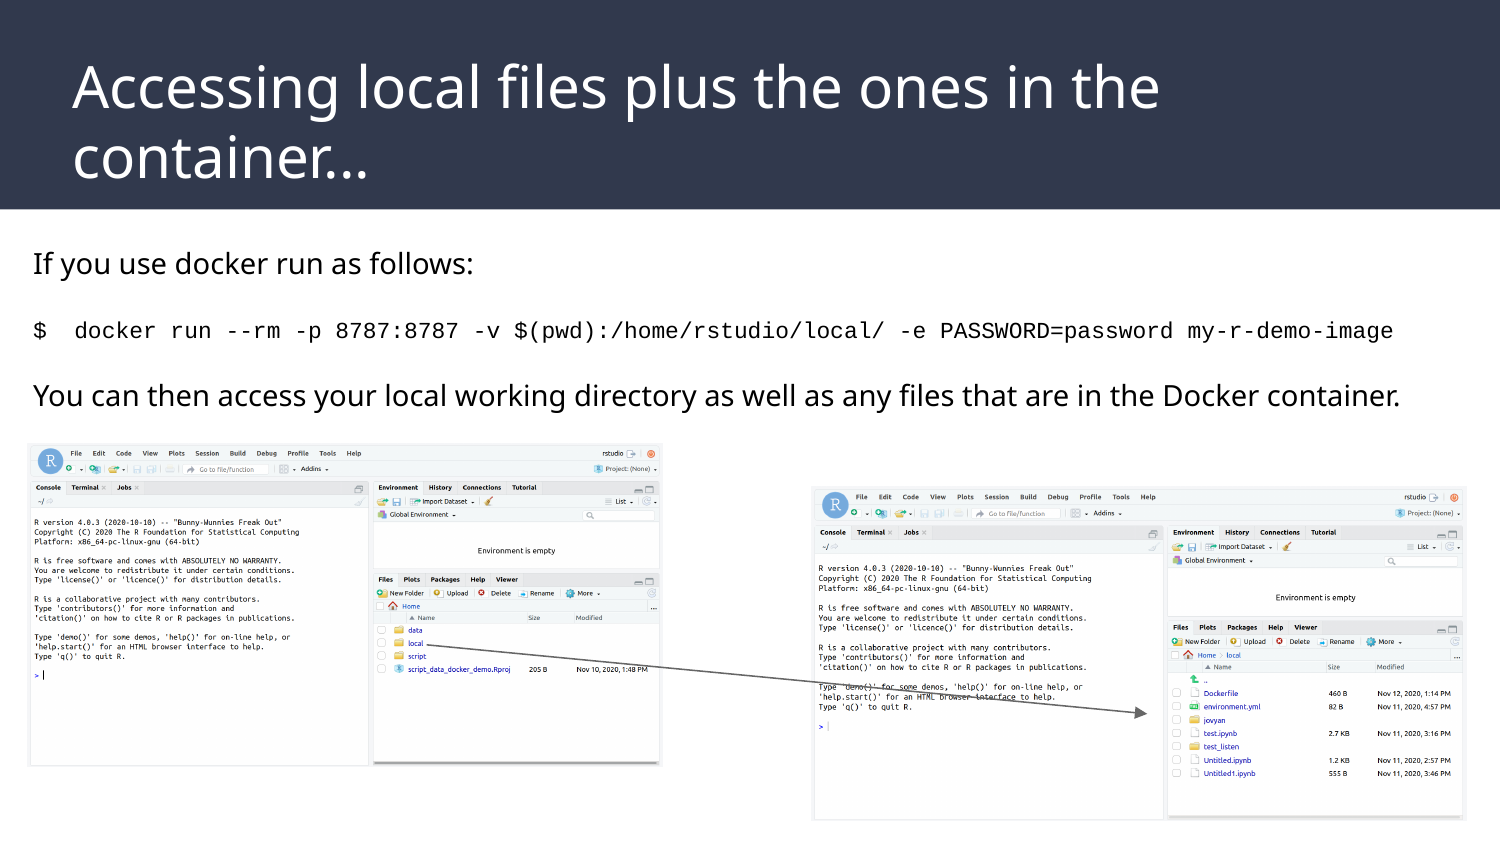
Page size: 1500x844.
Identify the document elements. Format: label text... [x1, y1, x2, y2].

title Accessing local files plus the ones in the container... [57, 35, 1455, 138]
picture [811, 486, 1467, 821]
text_box If you use docker run as follows: $ docker run --rm -p 8787:8787 -v $(pwd):/home/rstudio/local/ -e PASSWORD=password my-r-demo-image You can then access your local working directory as well as any files that are in the Docker container. [18, 230, 1481, 351]
picture [27, 443, 663, 767]
